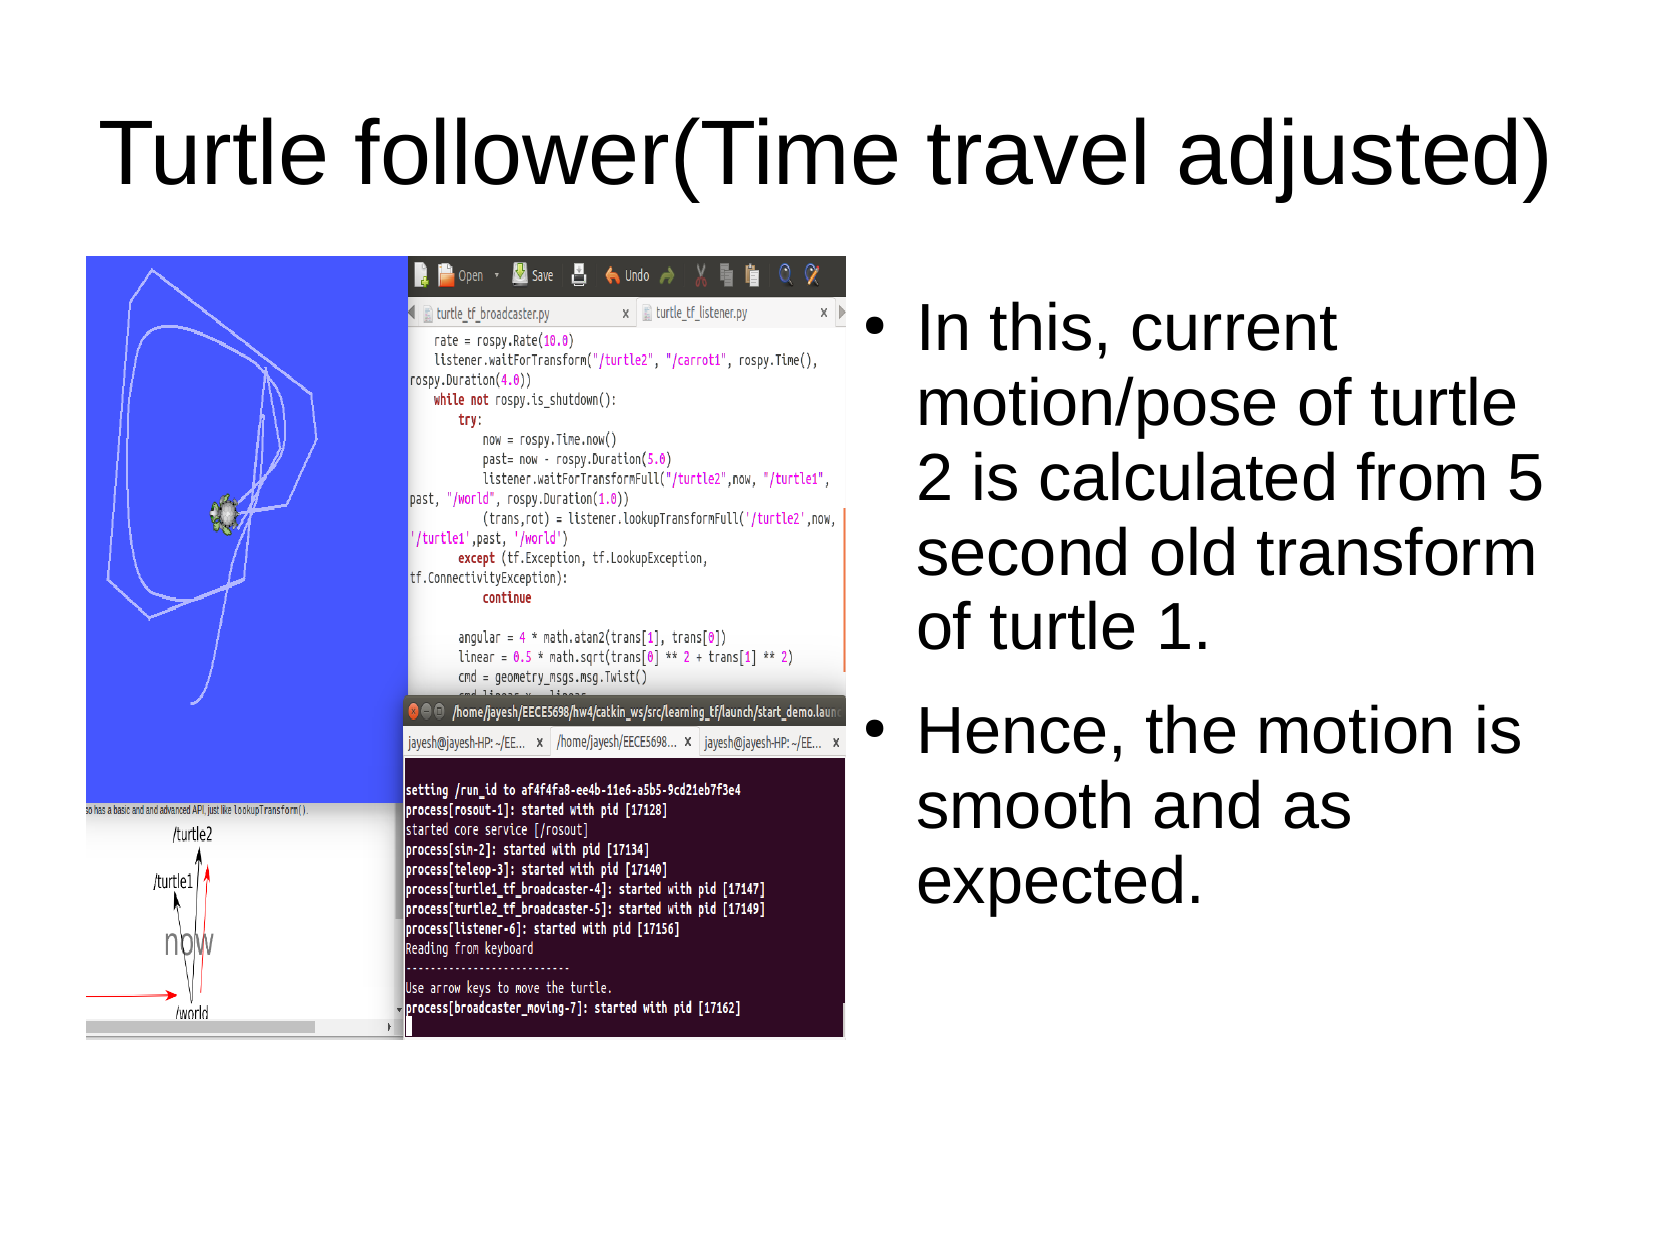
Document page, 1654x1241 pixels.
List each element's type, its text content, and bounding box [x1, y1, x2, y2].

title Turtle follower(Time travel adjusted) [82, 49, 1571, 257]
picture [86, 256, 846, 1040]
list In this, current motion/pose of turtle 2 is calculated from 5 second old transform of turtle 1. Hence, the motion is smooth and as expected. [846, 290, 1572, 1010]
